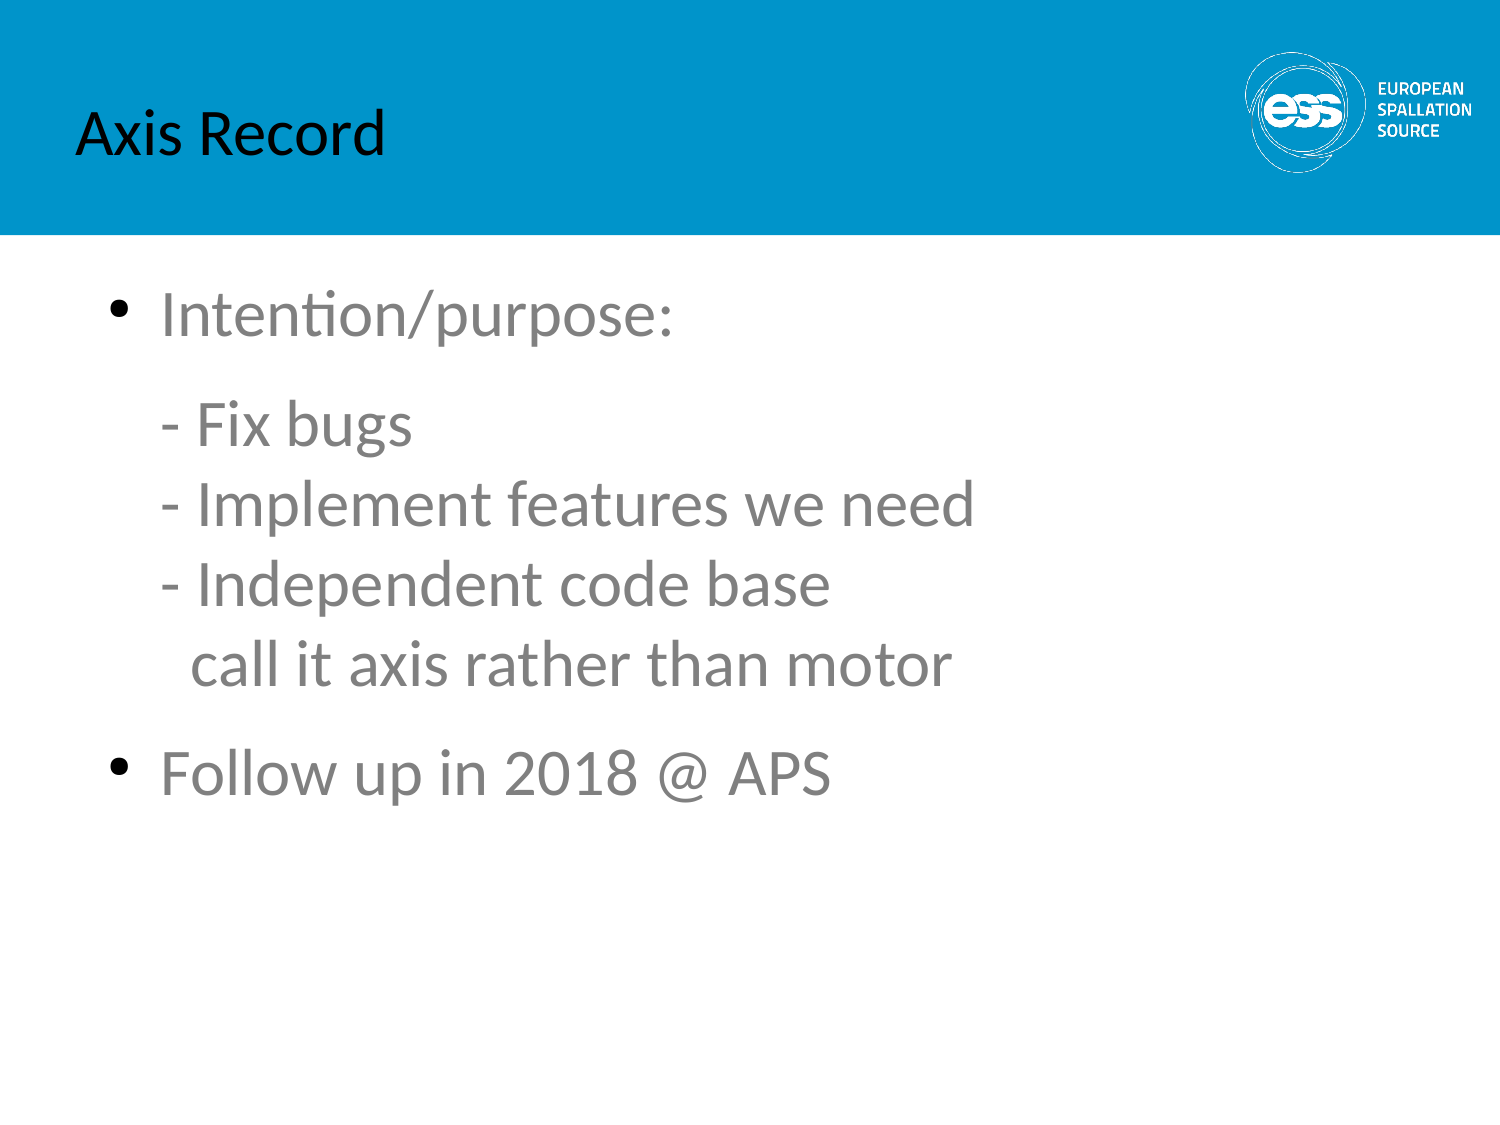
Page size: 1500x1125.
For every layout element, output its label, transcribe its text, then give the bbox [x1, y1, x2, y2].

picture [1389, 104, 1393, 115]
picture [1443, 86, 1450, 93]
picture [1432, 125, 1438, 136]
picture [1454, 83, 1458, 94]
picture [1398, 109, 1406, 115]
picture [1418, 104, 1423, 115]
picture [1409, 104, 1415, 115]
list Intention/purpose: - Fix bugs - Implement features we need - Independent code base call it axis rather than motor Follow up in 2018 @ APS [75, 262, 1426, 1005]
picture [1423, 83, 1430, 94]
picture [1379, 83, 1385, 94]
picture [1264, 94, 1342, 127]
title Axis Record [75, 45, 1247, 233]
picture [1422, 125, 1428, 134]
picture [1400, 83, 1407, 94]
picture [1436, 104, 1444, 115]
